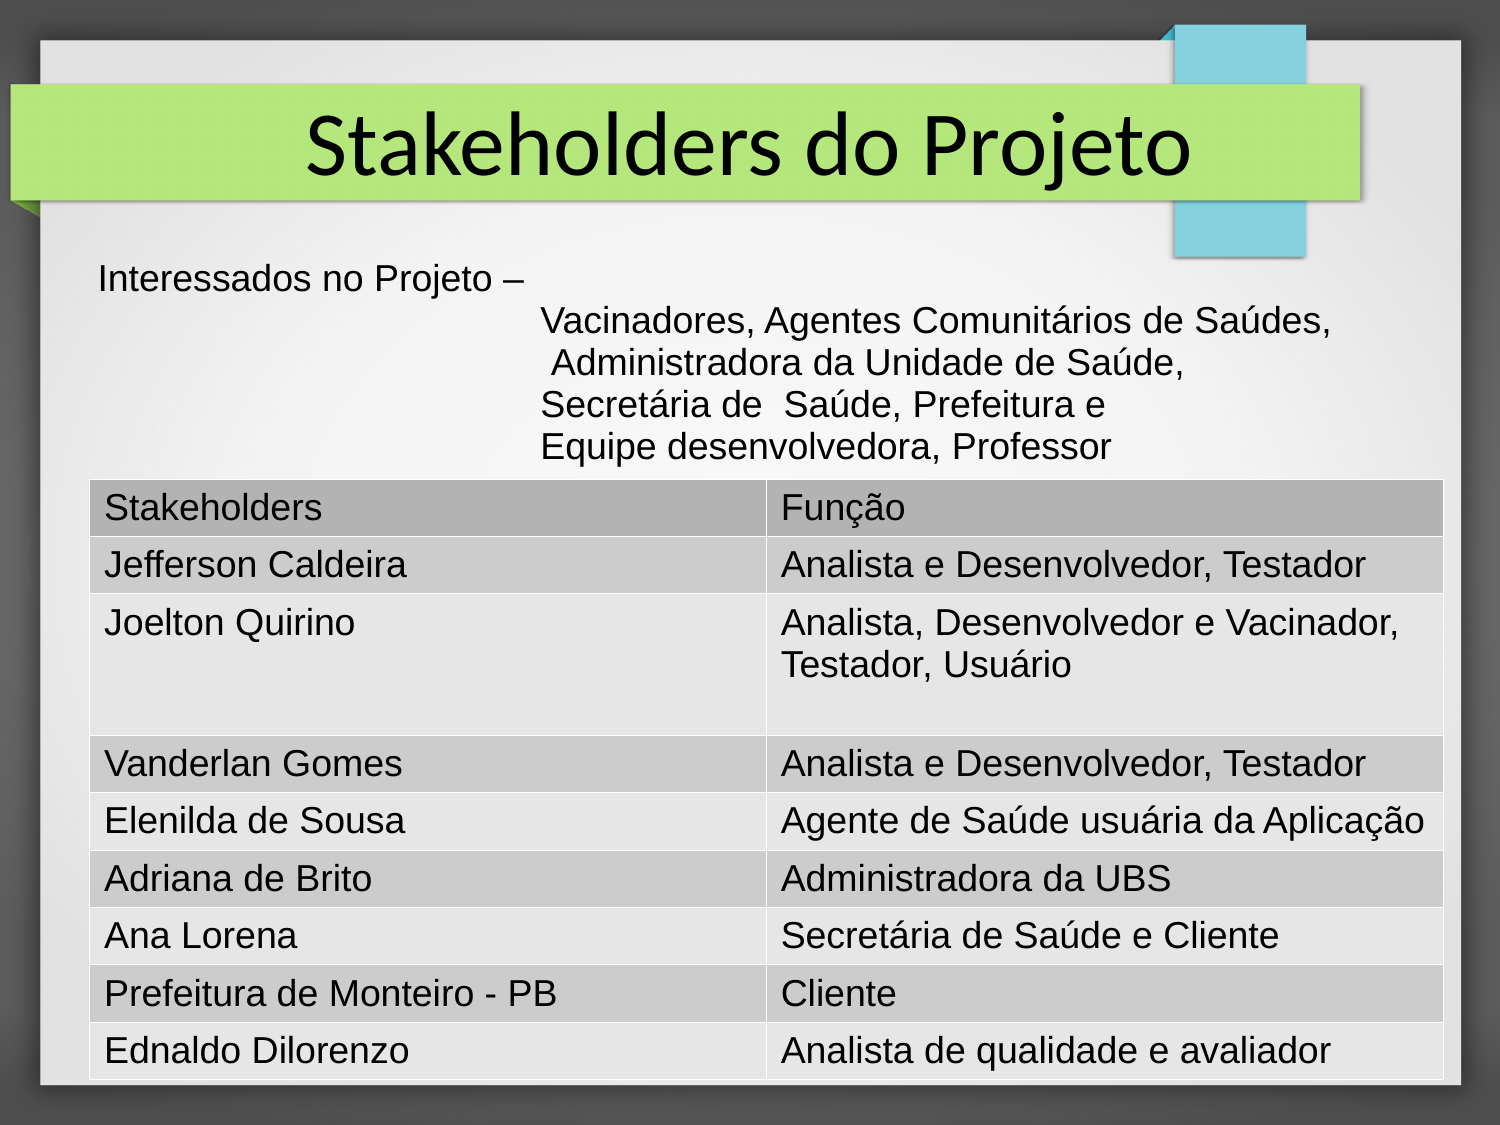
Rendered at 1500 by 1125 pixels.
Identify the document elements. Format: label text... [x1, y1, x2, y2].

text_box Interessados no Projeto – Vacinadores, Agentes Comunitários de Saúdes, Administradora da Unidade de Saúde, Secretária de Saúde, Prefeitura e Equipe desenvolvedora, Professor [82, 250, 1347, 476]
picture [0, 0, 1500, 1125]
table_cell Prefeitura de Monteiro - PB [90, 965, 766, 1022]
table_cell Vanderlan Gomes [90, 736, 766, 792]
table_cell Ednaldo Dilorenzo [90, 1023, 766, 1079]
table_cell Cliente [767, 965, 1443, 1022]
table_cell Agente de Saúde usuária da Aplicação [767, 793, 1443, 850]
table_cell Analista e Desenvolvedor, Testador [767, 537, 1443, 593]
table_cell Ana Lorena [90, 908, 766, 964]
table_cell Joelton Quirino [90, 594, 766, 735]
table_cell Analista de qualidade e avaliador [767, 1023, 1443, 1079]
table_header Stakeholders [90, 480, 766, 536]
table_cell Analista e Desenvolvedor, Testador [767, 736, 1443, 792]
table_cell Secretária de Saúde e Cliente [767, 908, 1443, 964]
title Stakeholders do Projeto [75, 45, 1425, 233]
table_cell Elenilda de Sousa [90, 793, 766, 850]
table_cell Analista, Desenvolvedor e Vacinador, Testador, Usuário [767, 594, 1443, 735]
table_cell Adriana de Brito [90, 851, 766, 907]
table_header Função [767, 480, 1443, 536]
table_cell Administradora da UBS [767, 851, 1443, 907]
table_cell Jefferson Caldeira [90, 537, 766, 593]
